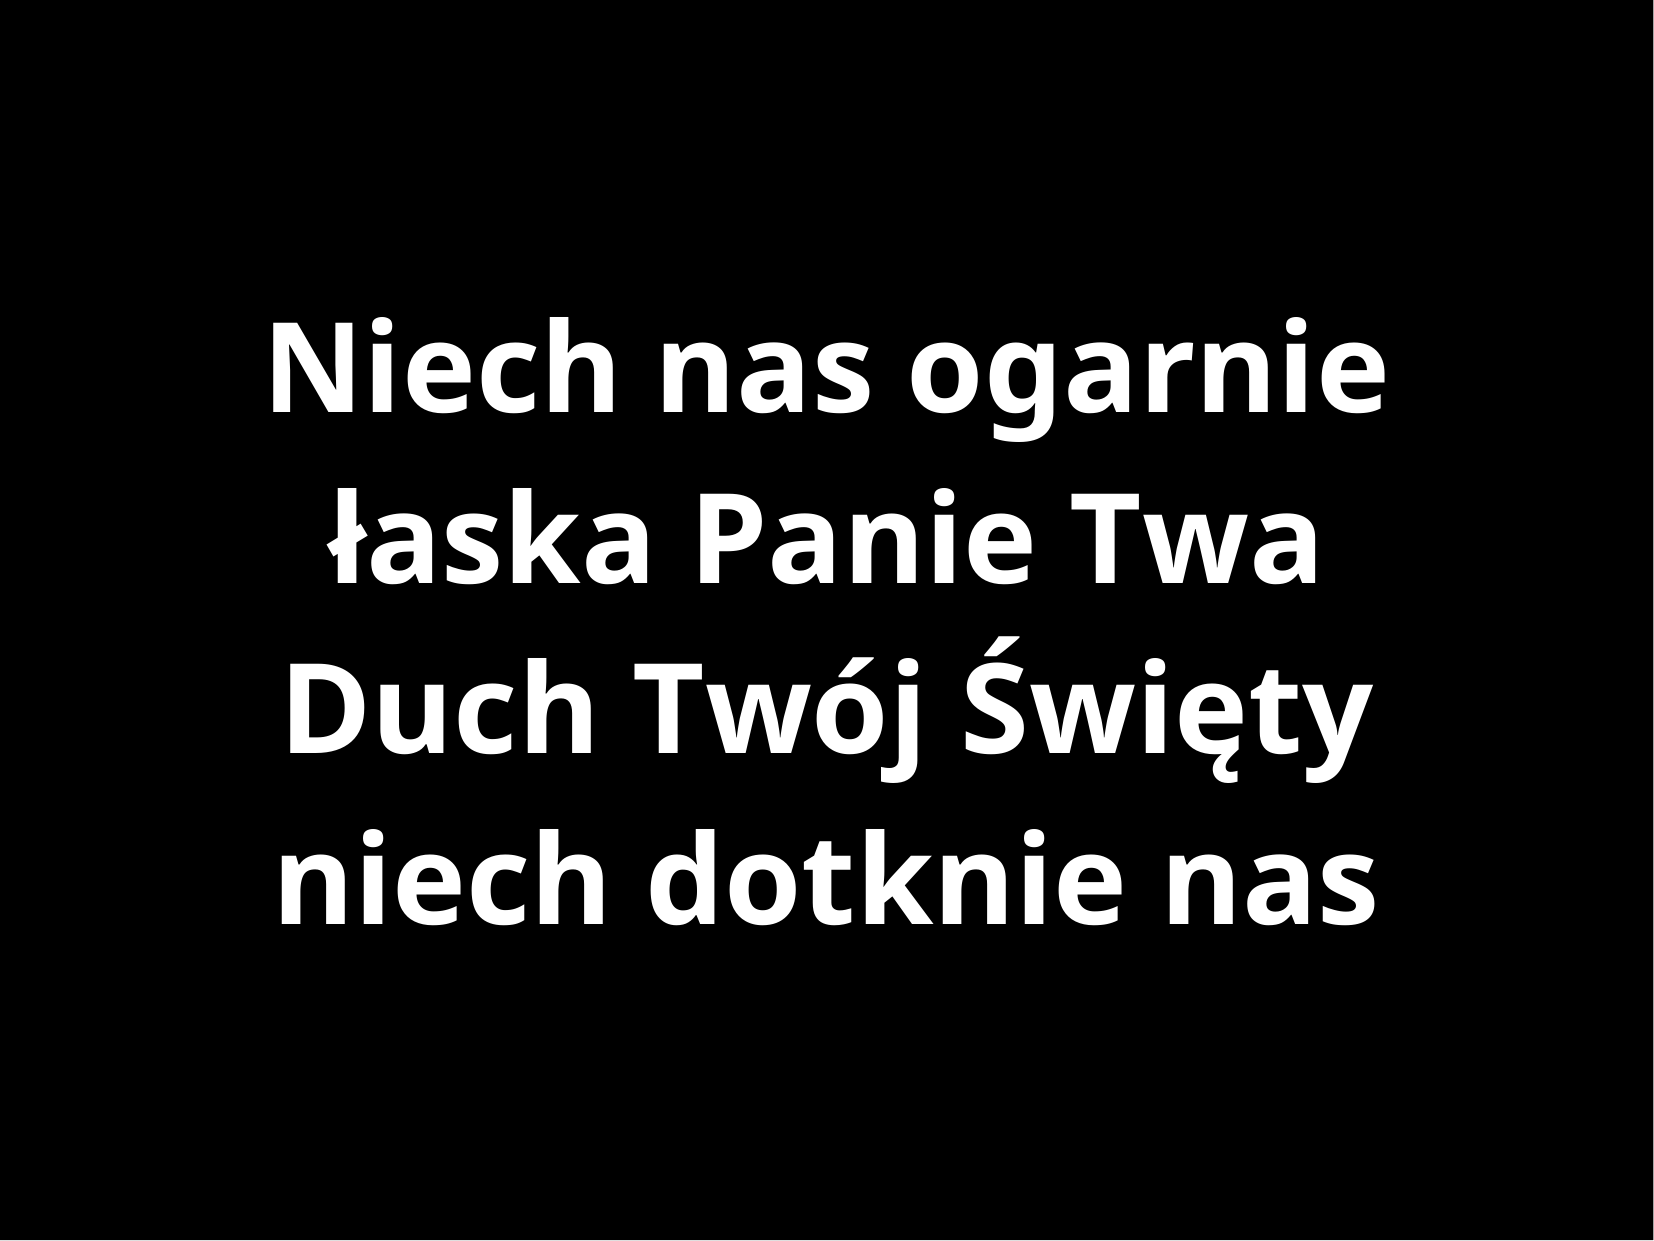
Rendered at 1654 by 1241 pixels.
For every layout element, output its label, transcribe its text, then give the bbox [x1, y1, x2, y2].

title Niech nas ogarnie łaska Panie Twa Duch Twój Święty niech dotknie nas [0, 0, 1654, 1241]
